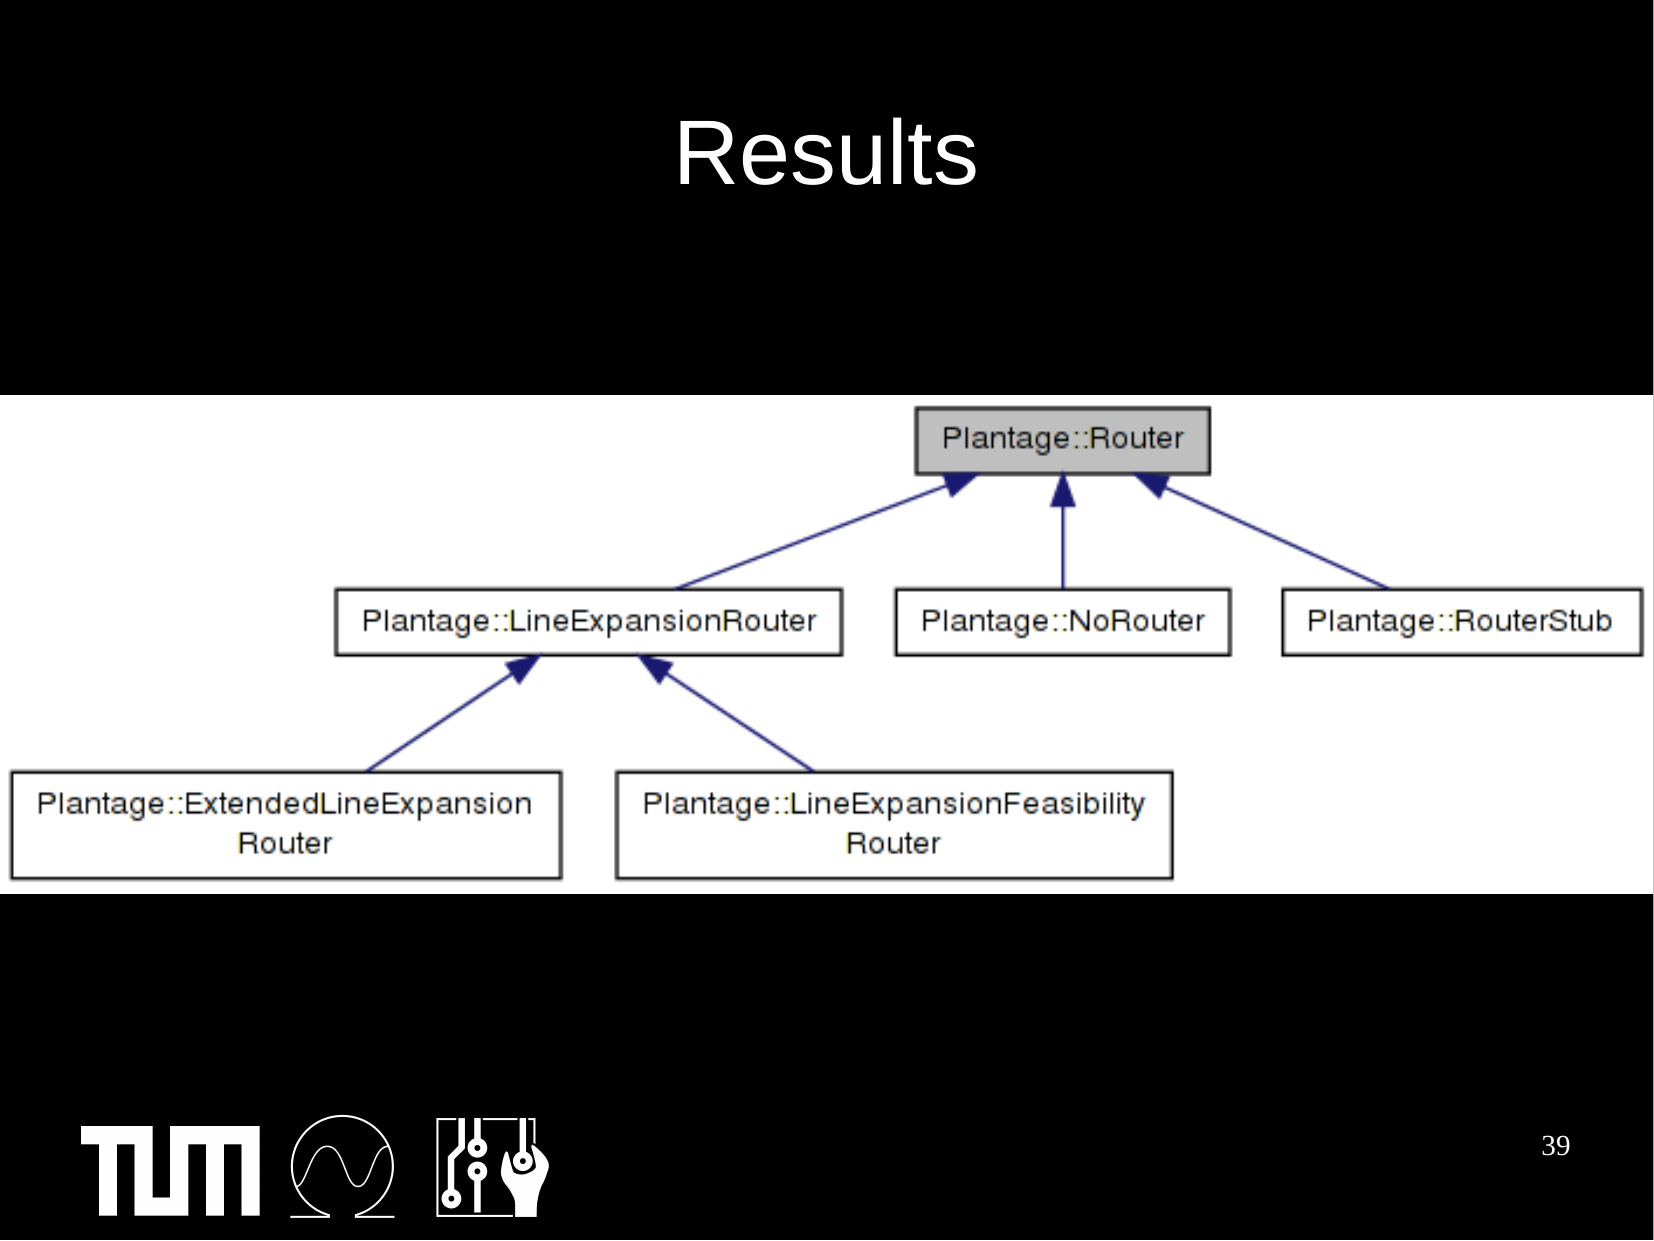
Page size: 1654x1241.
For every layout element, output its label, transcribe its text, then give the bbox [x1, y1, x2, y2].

picture [283, 1108, 402, 1227]
picture [425, 1108, 554, 1227]
picture [63, 1108, 272, 1227]
title Results [82, 49, 1571, 257]
picture [0, 395, 1654, 894]
